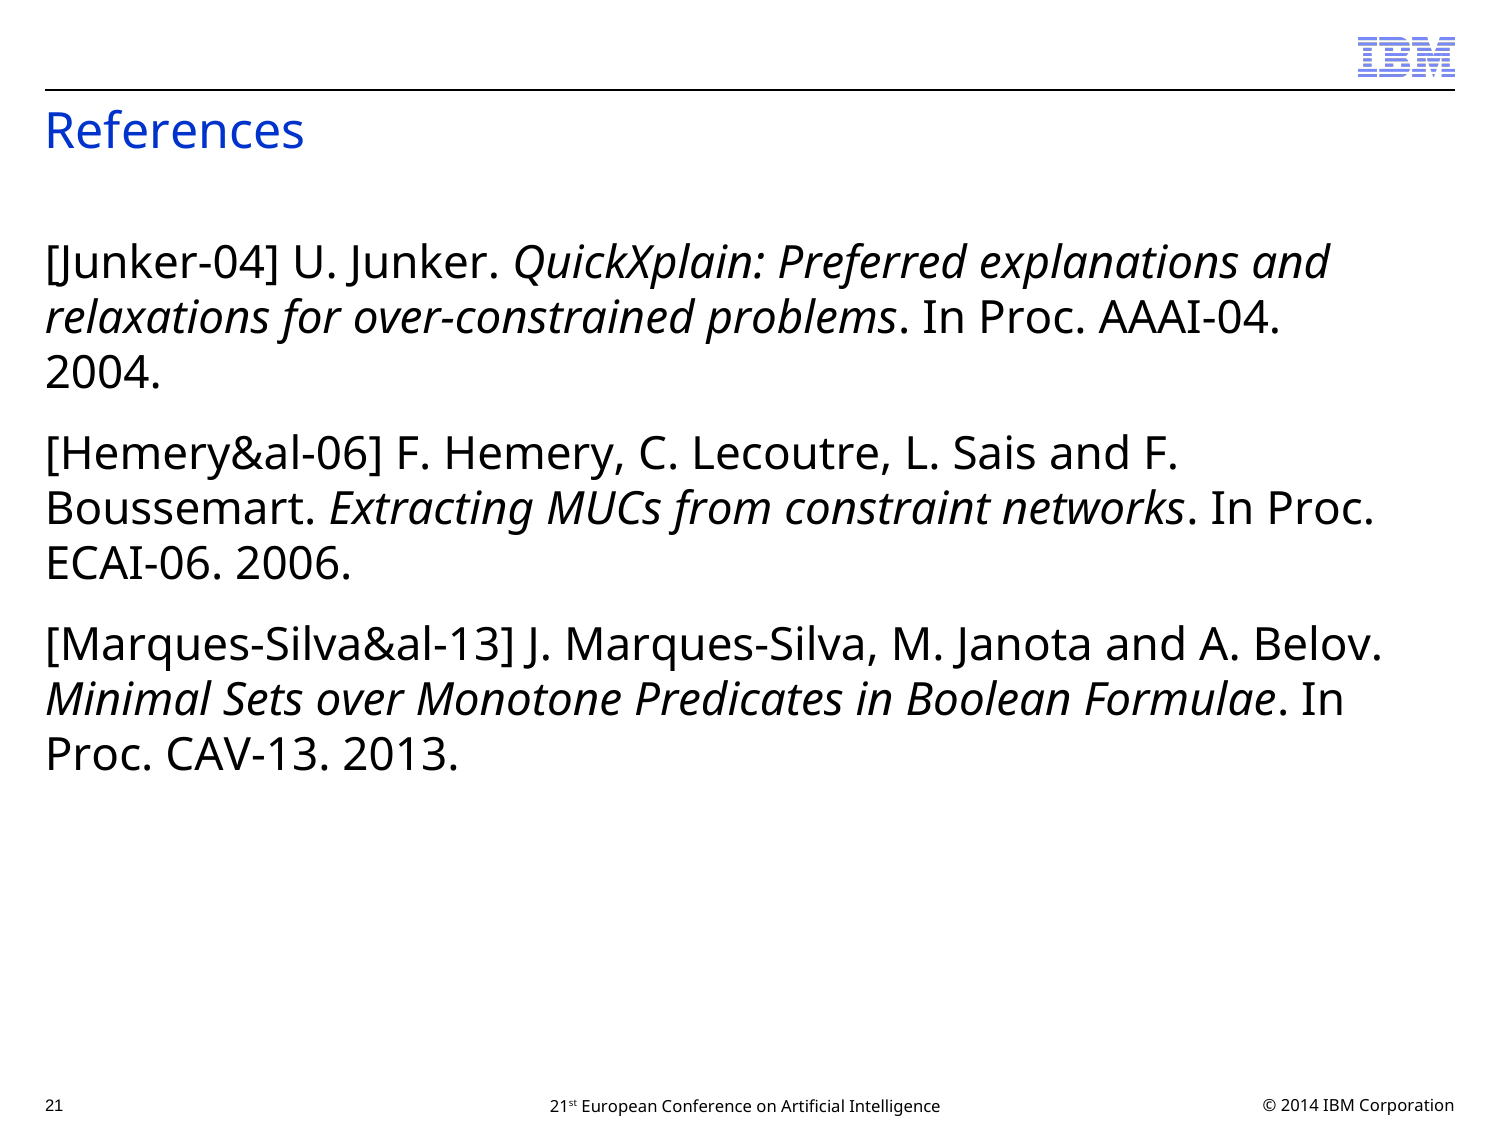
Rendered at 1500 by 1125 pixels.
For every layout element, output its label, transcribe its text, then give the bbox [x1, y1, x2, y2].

picture [1358, 37, 1455, 77]
title References [29, 97, 1500, 203]
list [Junker-04] U. Junker. QuickXplain: Preferred explanations and relaxations for over-constrained problems. In Proc. AAAI-04. 2004. [Hemery&al-06] F. Hemery, C. Lecoutre, L. Sais and F. Boussemart. Extracting MUCs from constraint networks. In Proc. ECAI-06. 2006. [Marques-Silva&al-13] J. Marques-Silva, M. Janota and A. Belov. Minimal Sets over Monotone Predicates in Boolean Formulae. In Proc. CAV-13. 2013. [29, 224, 1426, 1066]
